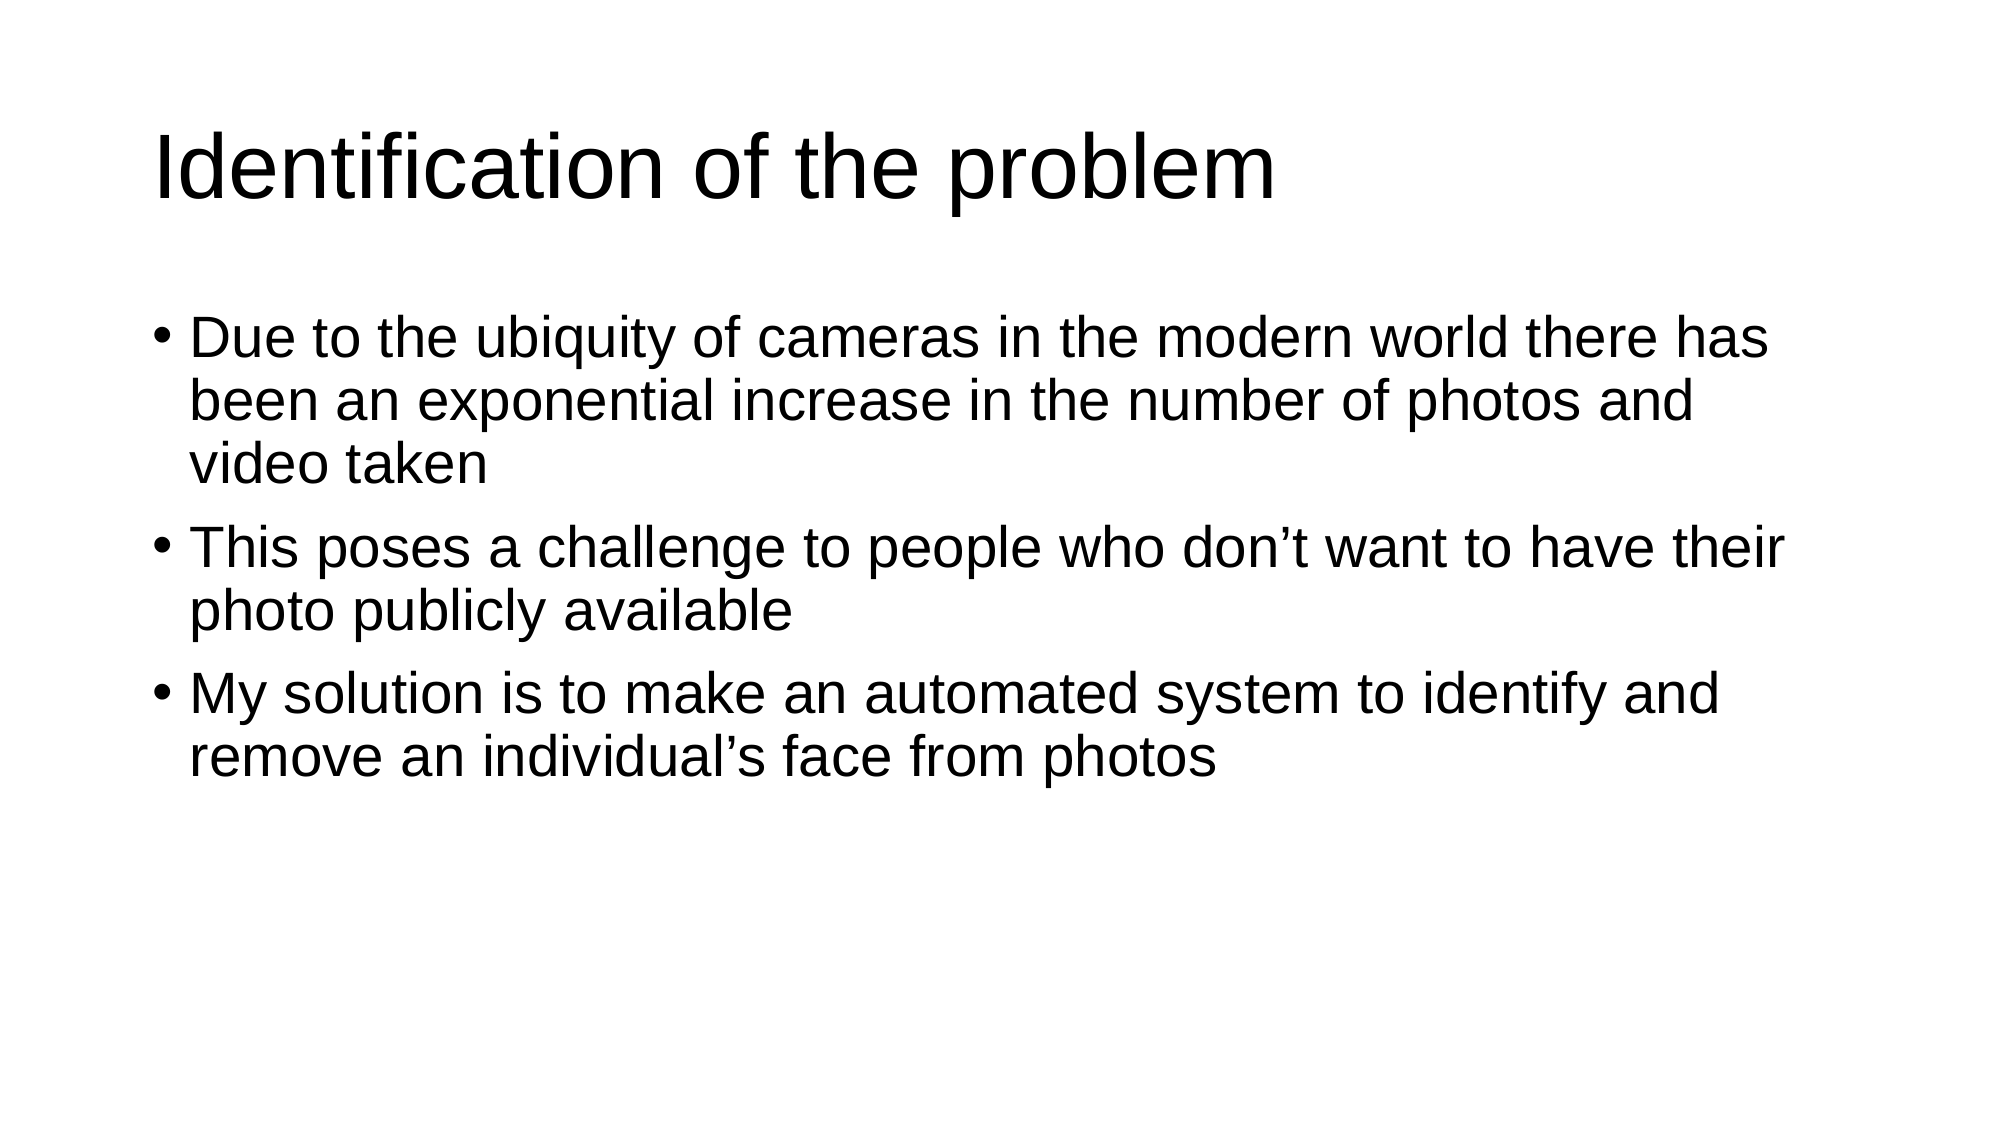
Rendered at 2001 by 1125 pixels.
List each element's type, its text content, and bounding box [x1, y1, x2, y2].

title Identification of the problem [137, 59, 1863, 278]
list Due to the ubiquity of cameras in the modern world there has been an exponential increase in the number of photos and video taken This poses a challenge to people who don’t want to have their photo publicly available My solution is to make an automated system to identify and remove an individual’s face from photos [137, 299, 1863, 1014]
